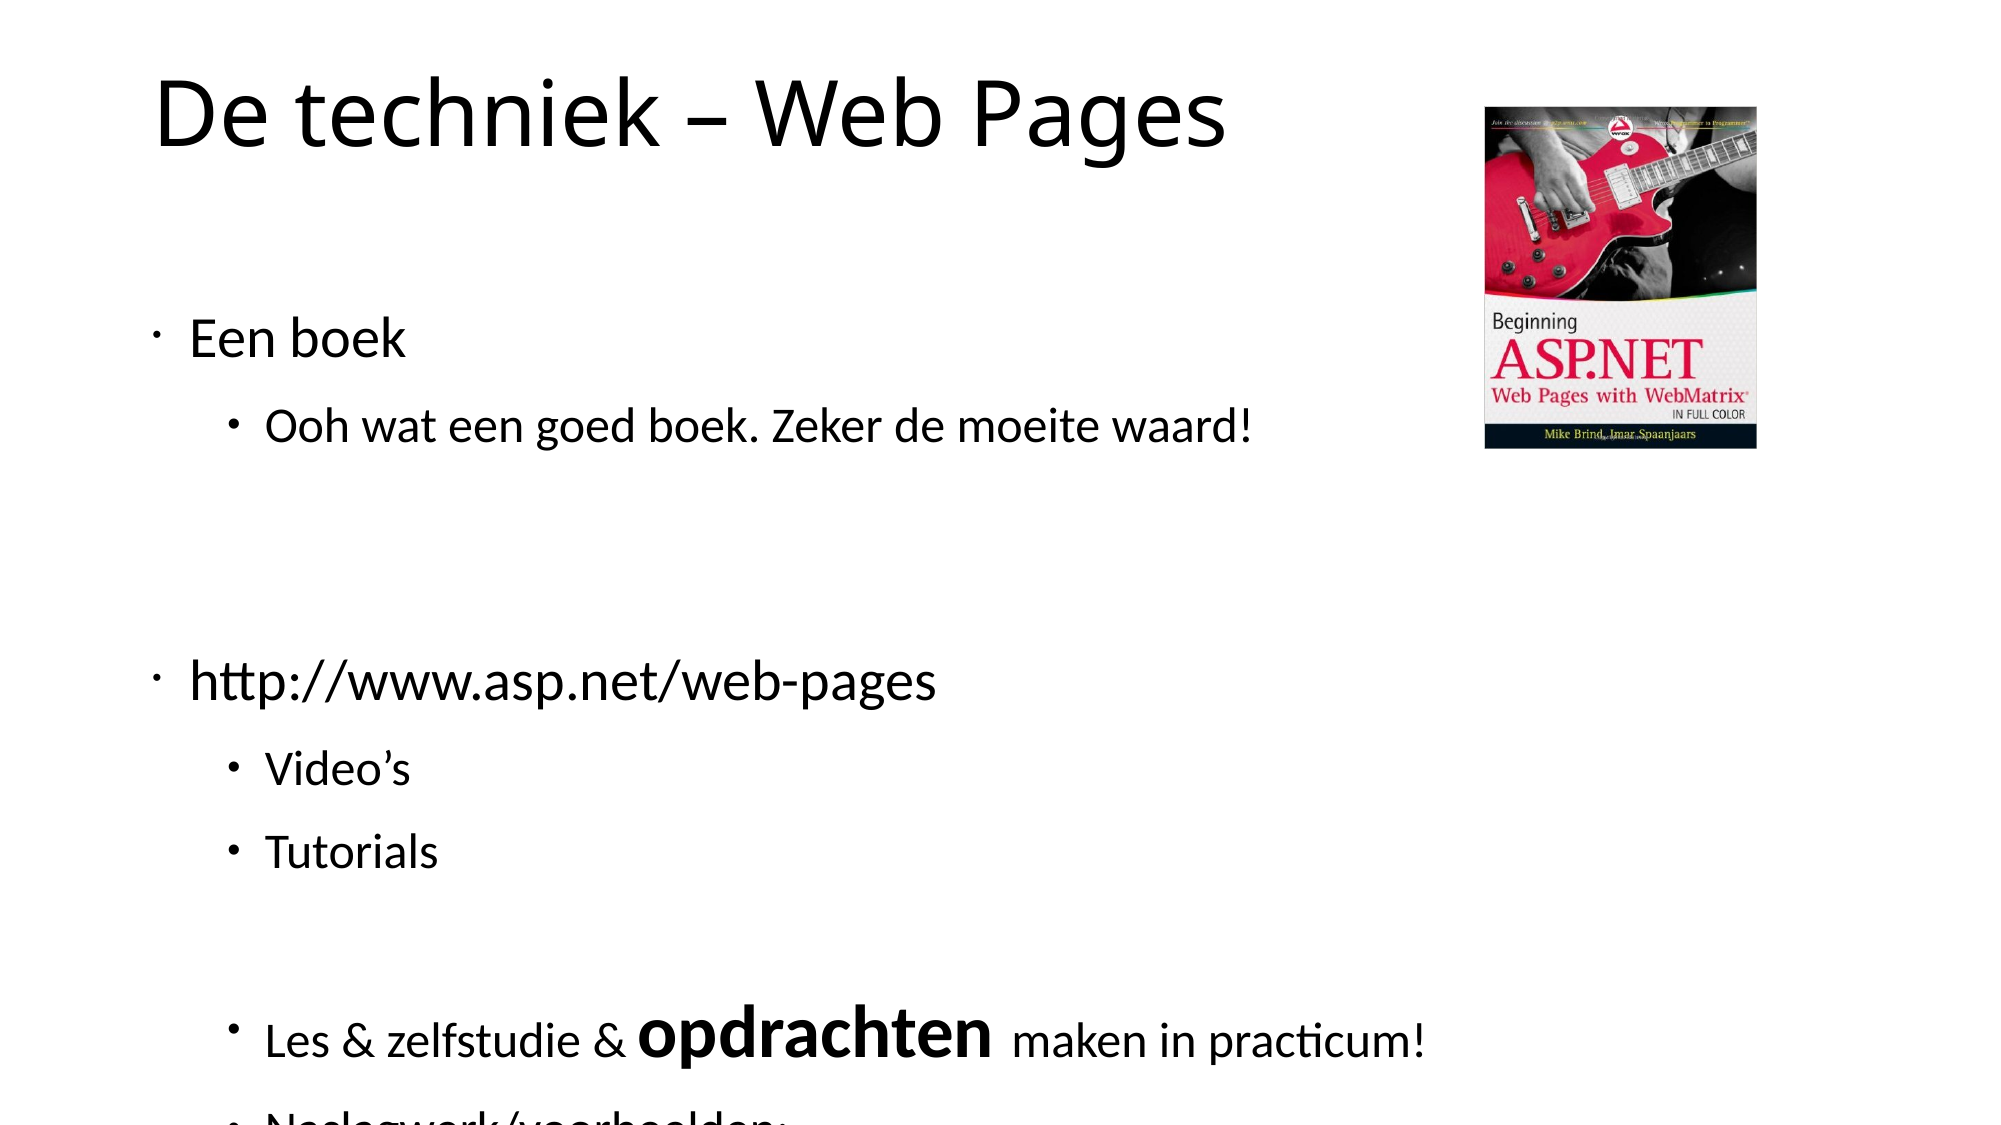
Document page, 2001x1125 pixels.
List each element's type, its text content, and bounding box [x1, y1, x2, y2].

picture [1484, 106, 1757, 449]
title De techniek – Web Pages [137, 59, 1863, 278]
list Een boek Ooh wat een goed boek. Zeker de moeite waard! http://www.asp.net/web-pages Video’s Tutorials Les & zelfstudie & opdrachten maken in practicum! Naslagwerk/voorbeelden: http://www.w3schools.com/aspnet/webpages_intro.asp [137, 299, 1863, 1014]
